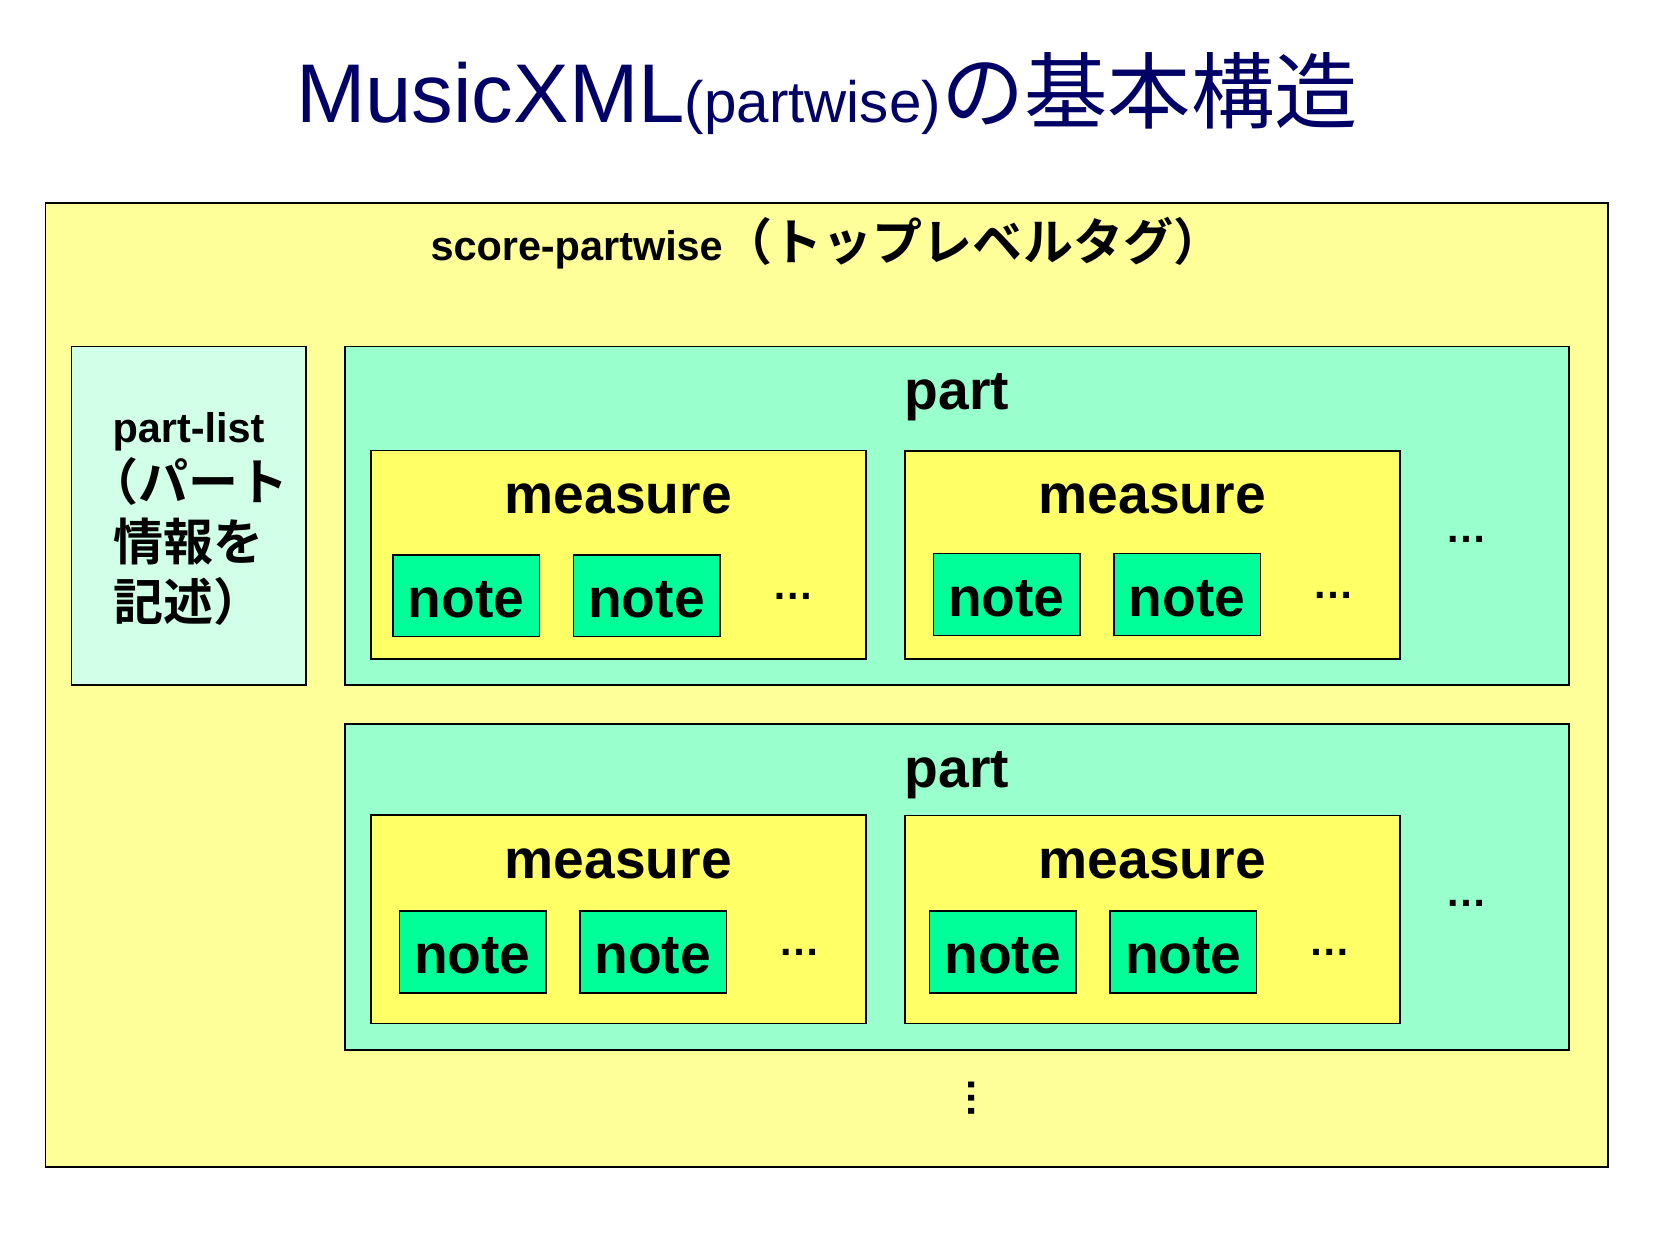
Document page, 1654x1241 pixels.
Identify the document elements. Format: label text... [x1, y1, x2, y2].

text_box measure [904, 450, 1400, 660]
text_box … [763, 906, 835, 972]
text_box … [1430, 857, 1502, 923]
text_box … [938, 1062, 1018, 1120]
text_box note [393, 554, 540, 637]
text_box note [1113, 553, 1261, 636]
text_box note [929, 911, 1077, 993]
text_box note [573, 554, 721, 637]
text_box … [1293, 906, 1366, 972]
text_box measure [904, 815, 1400, 1024]
text_box note [579, 911, 727, 993]
text_box … [757, 550, 829, 616]
text_box … [1297, 549, 1369, 615]
title MusicXML(partwise)の基本構造 [82, 25, 1571, 154]
text_box part [344, 346, 1570, 686]
text_box measure [370, 450, 866, 659]
text_box score-partwise（トップレベルタグ） [45, 203, 1609, 1167]
text_box measure [370, 815, 866, 1024]
text_box part [344, 724, 1570, 1050]
text_box note [1110, 911, 1257, 993]
text_box note [399, 911, 546, 993]
text_box … [1430, 493, 1502, 559]
text_box note [933, 553, 1080, 636]
text_box part-list （パート 情報を 記述） [71, 346, 306, 686]
